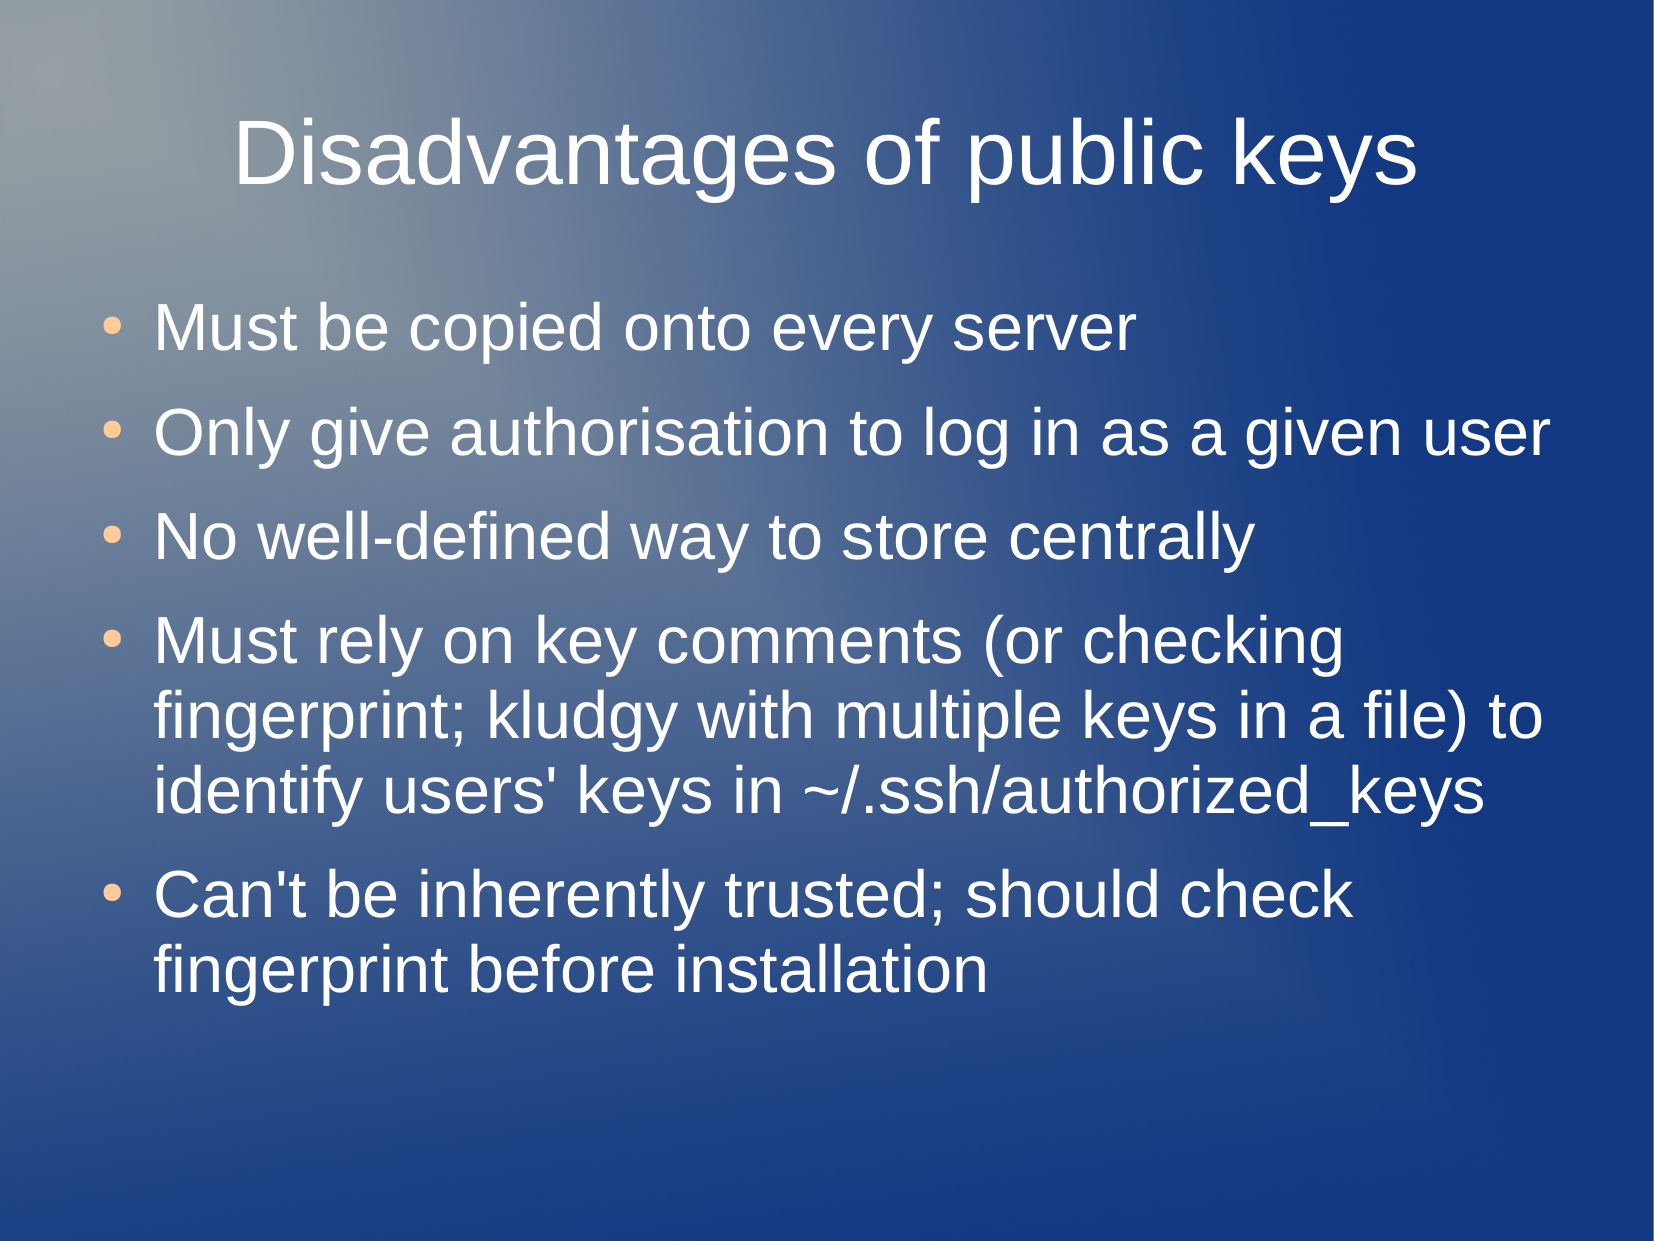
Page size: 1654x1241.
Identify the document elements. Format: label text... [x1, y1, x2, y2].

picture [0, 0, 1654, 1241]
list Must be copied onto every server Only give authorisation to log in as a given user No well-defined way to store centrally Must rely on key comments (or checking fingerprint; kludgy with multiple keys in a file) to identify users' keys in ~/.ssh/authorized_keys Can't be inherently trusted; should check fingerprint before installation [82, 290, 1571, 1094]
title Disadvantages of public keys [82, 56, 1571, 250]
